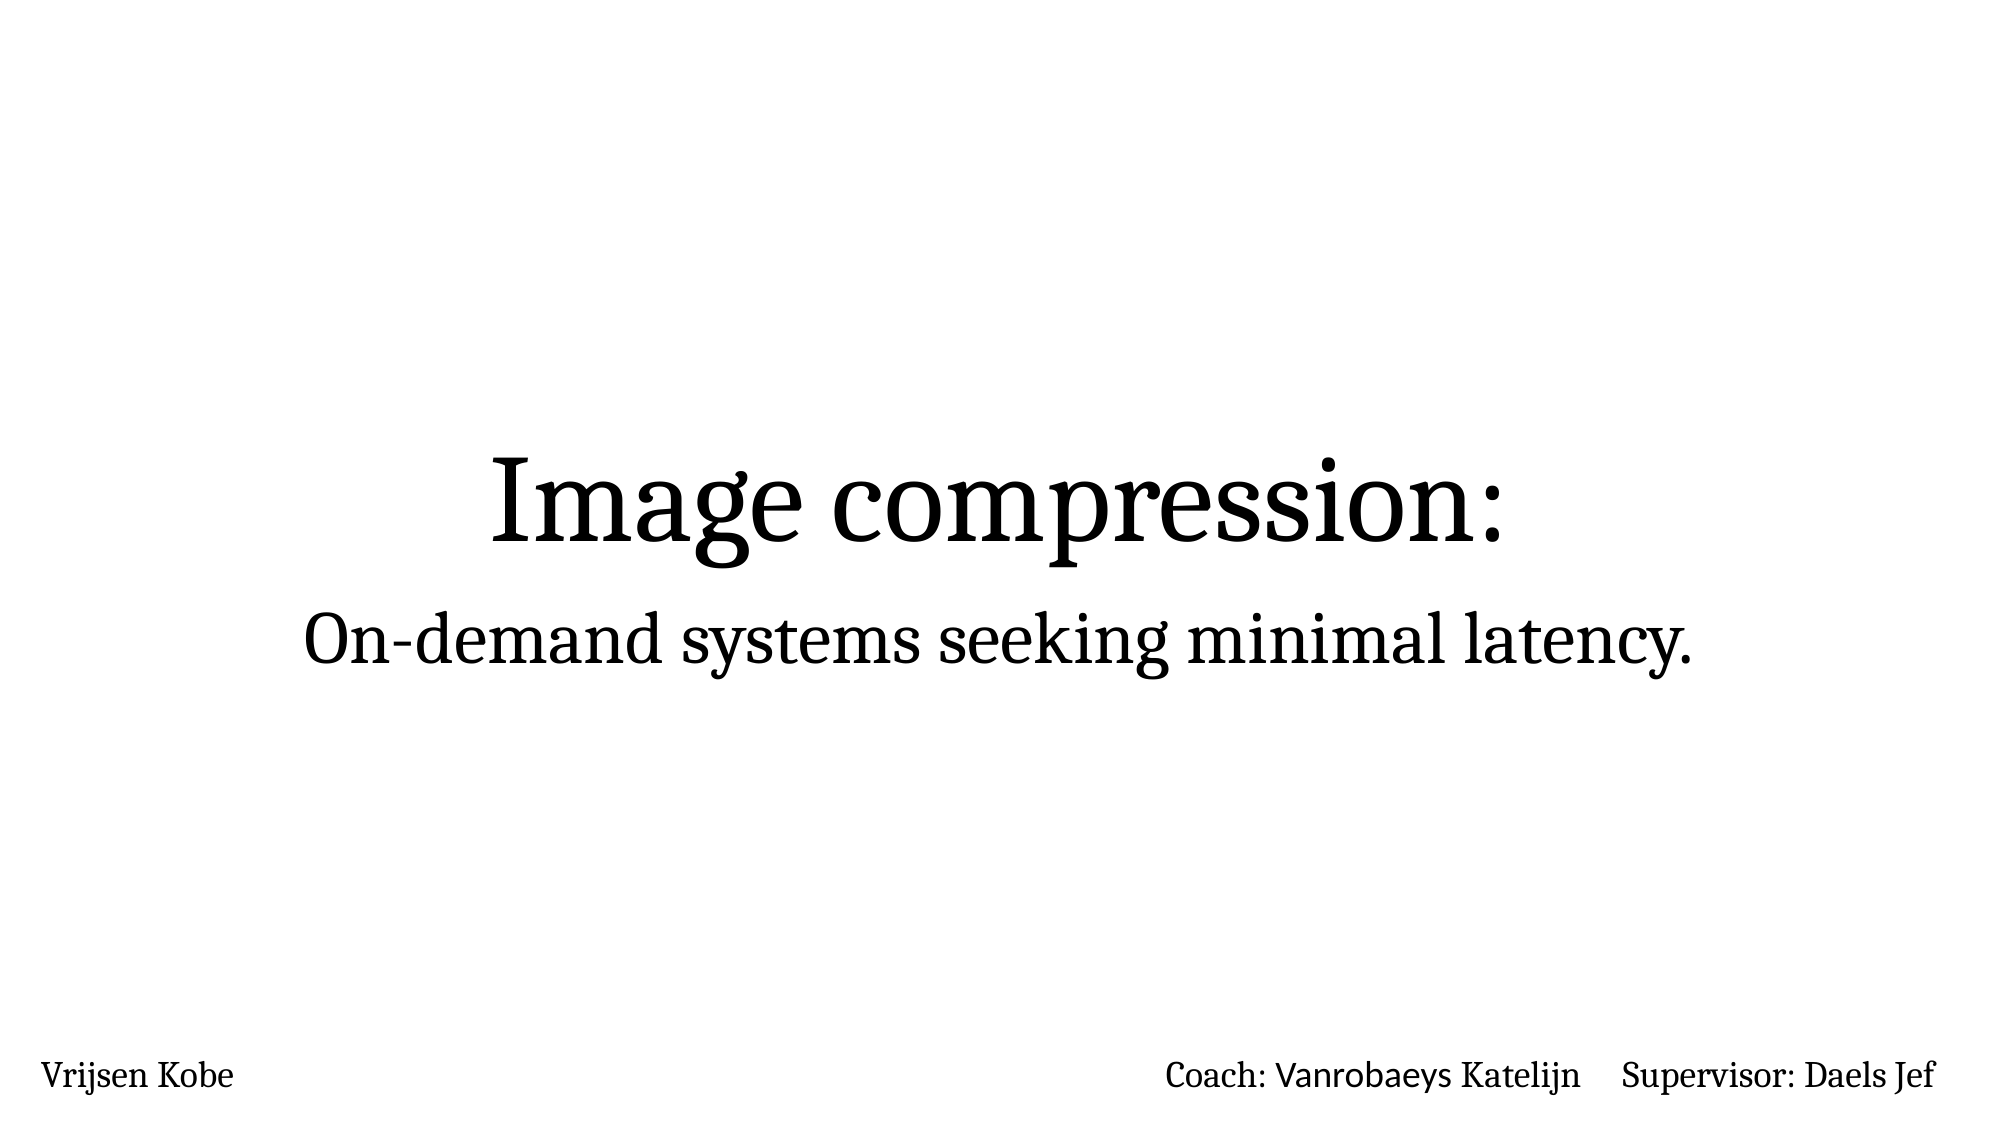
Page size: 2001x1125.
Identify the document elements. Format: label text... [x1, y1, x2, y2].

title Image compression: [249, 184, 1750, 576]
text_box Coach: Vanrobaeys Katelijn Supervisor: Daels Jef [1150, 1042, 2000, 1104]
text_box Vrijsen Kobe [25, 1042, 476, 1104]
subtitle On-demand systems seeking minimal latency. [249, 590, 1750, 863]
